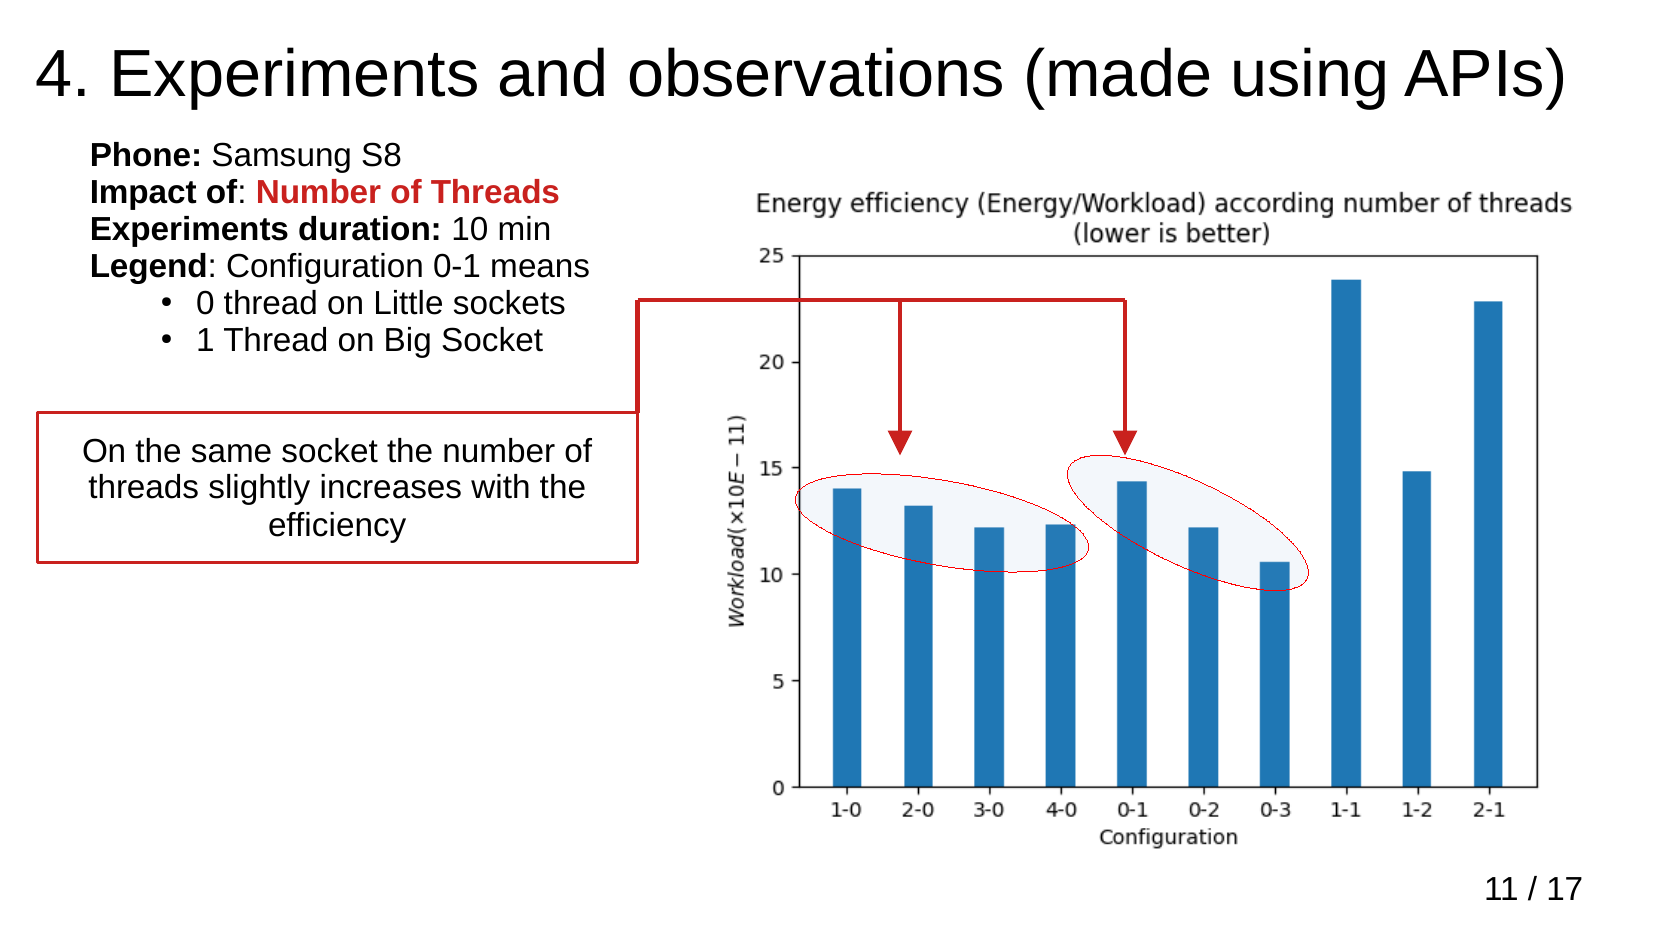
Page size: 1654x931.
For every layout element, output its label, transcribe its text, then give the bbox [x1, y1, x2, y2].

text_box On the same socket the number of threads slightly increases with the efficiency [37, 412, 638, 563]
picture [680, 172, 1632, 863]
text_box [1067, 455, 1309, 591]
text_box 11 / 17 [1469, 862, 1654, 931]
text_box [795, 473, 1089, 573]
text_box Phone: Samsung S8 Impact of: Number of Threads Experiments duration: 10 min Legend: Configuration 0-1 means 0 thread on Little sockets 1 Thread on Big Socket [75, 148, 638, 367]
title 4. Experiments and observations (made using APIs) [35, 0, 1629, 148]
